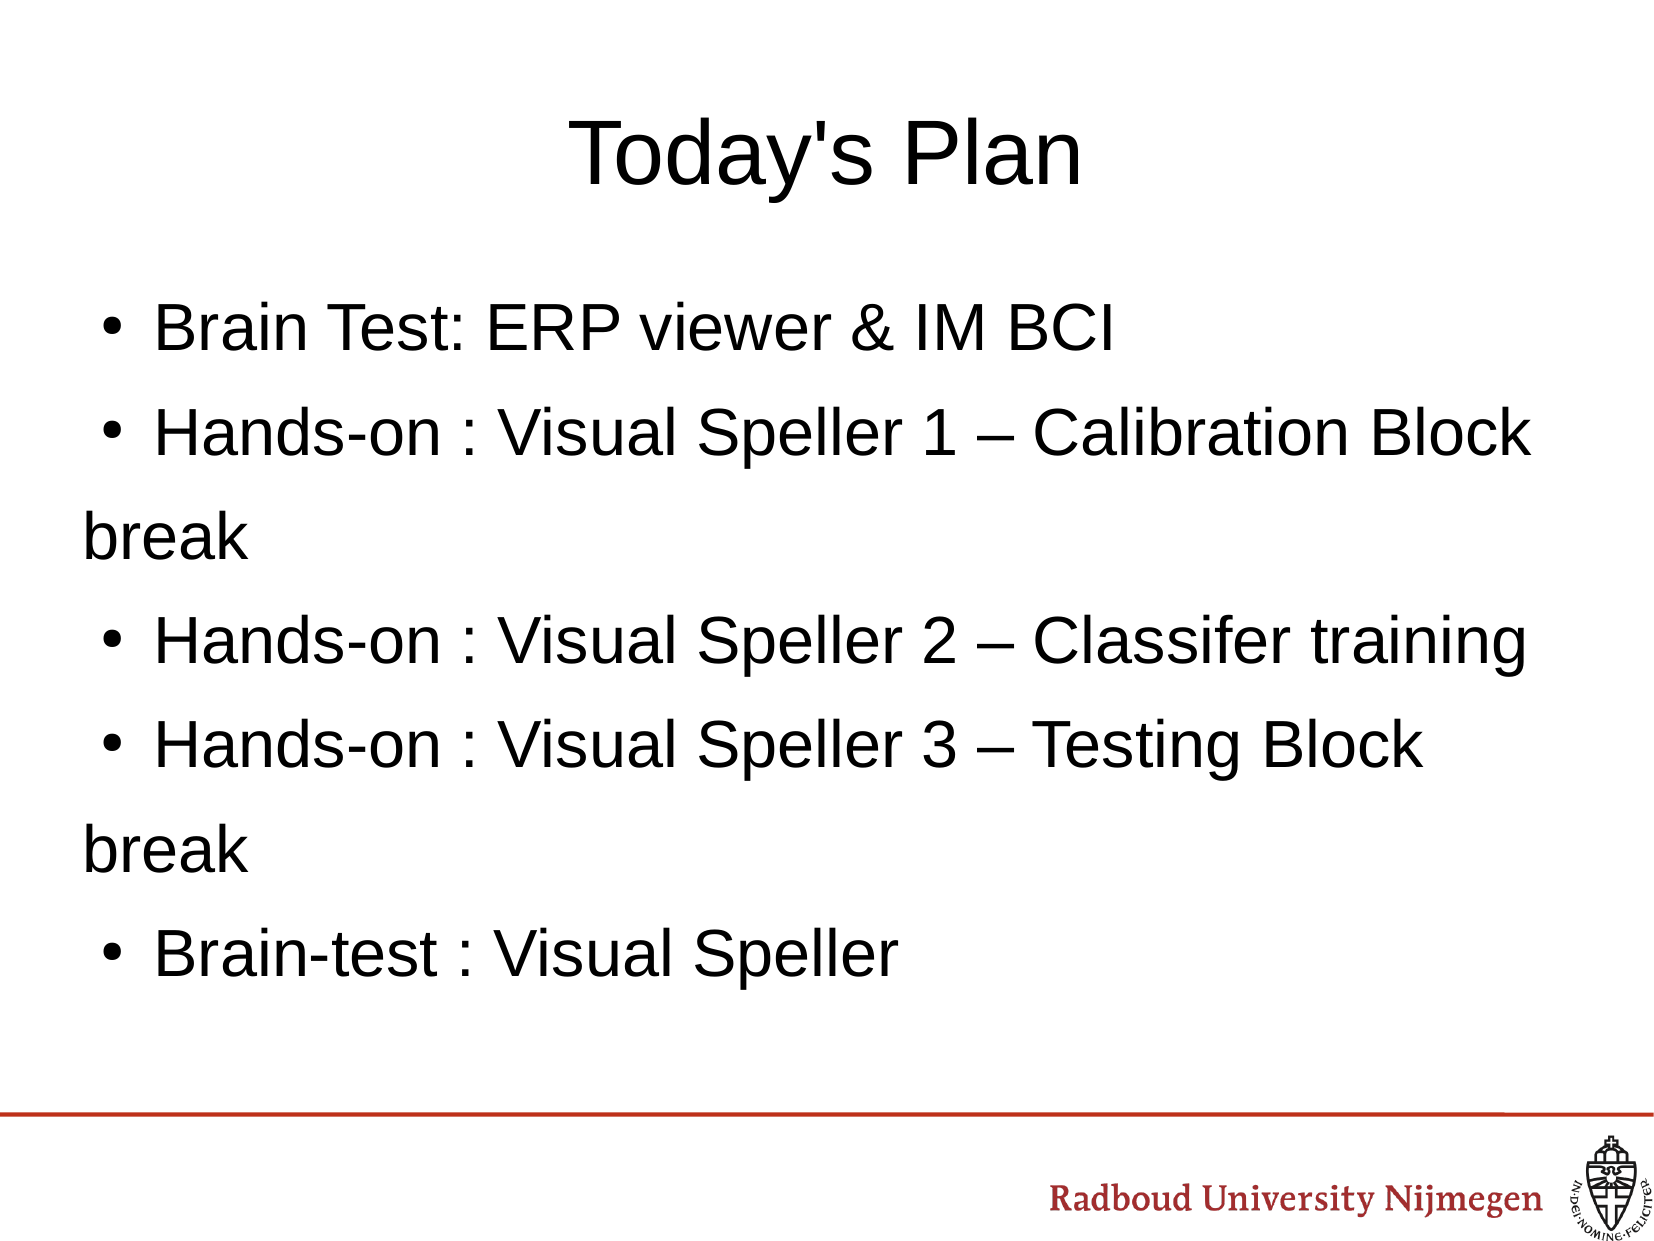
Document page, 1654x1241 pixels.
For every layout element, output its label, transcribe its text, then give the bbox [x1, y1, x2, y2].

picture [1050, 1134, 1654, 1241]
list Brain Test: ERP viewer & IM BCI Hands-on : Visual Speller 1 – Calibration Block break Hands-on : Visual Speller 2 – Classifer training Hands-on : Visual Speller 3 – Testing Block break Brain-test : Visual Speller [82, 290, 1571, 1109]
title Today's Plan [82, 49, 1571, 257]
